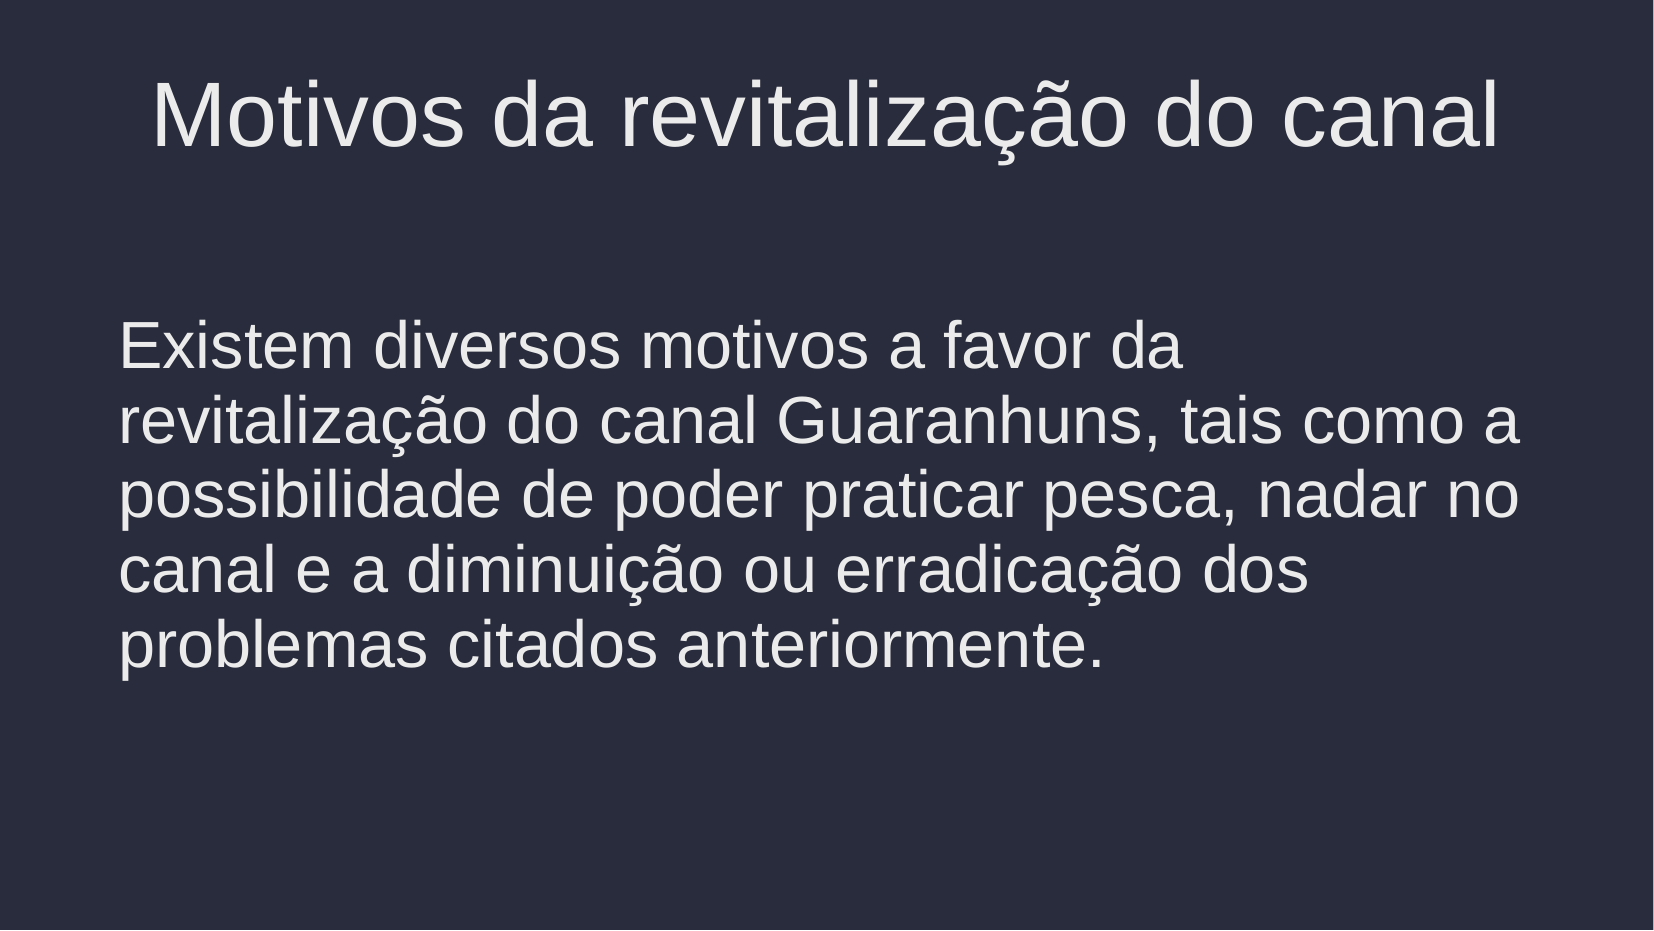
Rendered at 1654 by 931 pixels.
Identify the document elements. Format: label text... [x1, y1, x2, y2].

list Existem diversos motivos a favor da revitalização do canal Guaranhuns, tais como a possibilidade de poder praticar pesca, nadar no canal e a diminuição ou erradicação dos problemas citados anteriormente. [47, 307, 1536, 848]
title Motivos da revitalização do canal [82, 37, 1571, 193]
